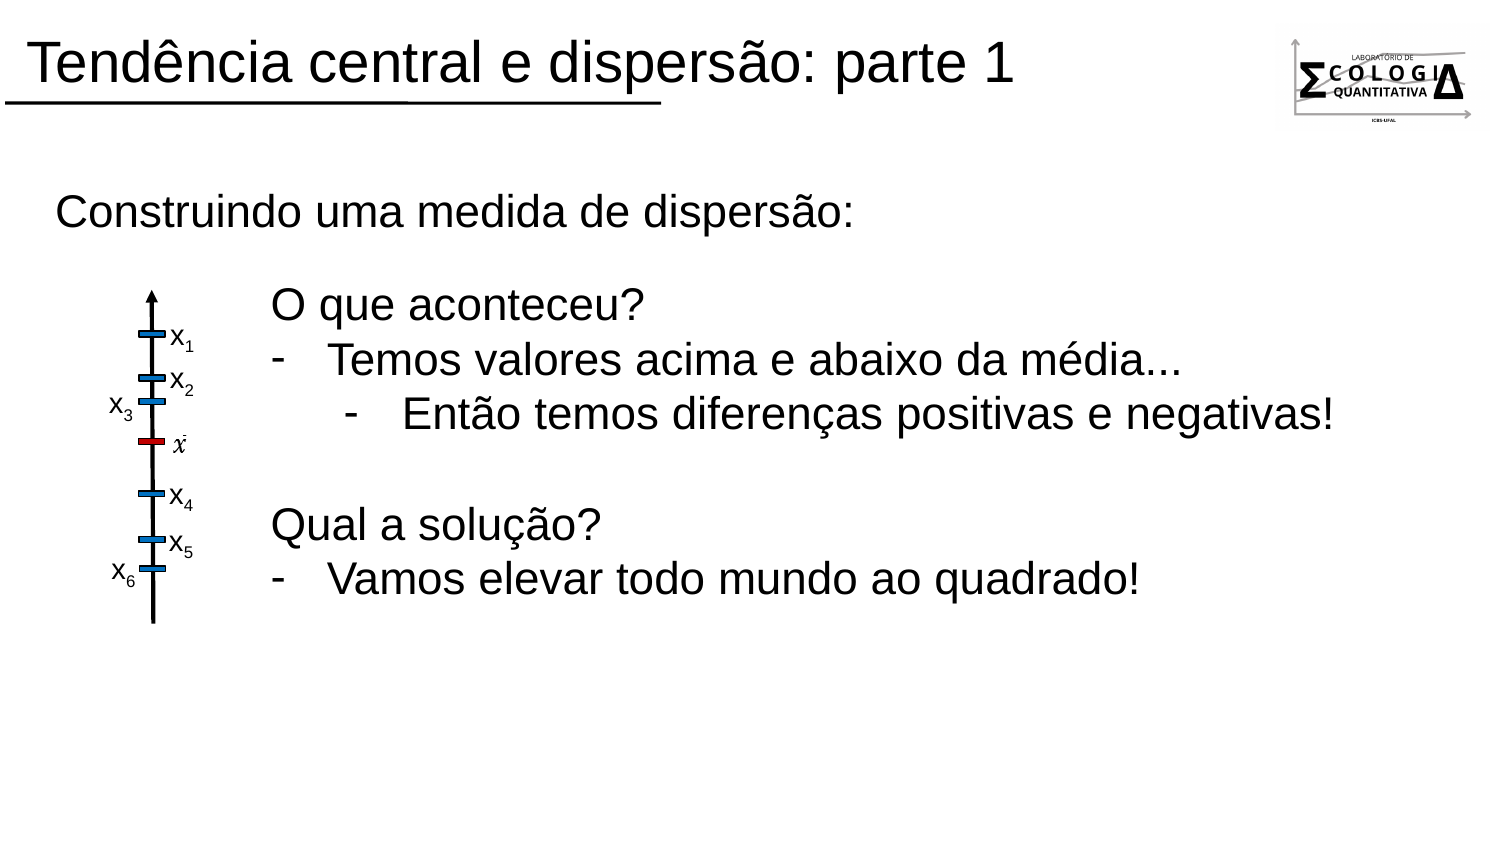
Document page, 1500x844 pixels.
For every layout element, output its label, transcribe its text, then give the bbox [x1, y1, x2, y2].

text_box x2 [154, 352, 212, 407]
text_box x3 [93, 377, 152, 432]
text_box Tendência central e dispersão: parte 1 [11, 9, 1210, 117]
text_box [139, 417, 212, 467]
text_box [139, 537, 153, 542]
text_box x5 [153, 514, 212, 570]
text_box x6 [96, 543, 154, 598]
text_box x4 [154, 467, 212, 514]
text_box [139, 491, 154, 497]
text_box O que aconteceu? Temos valores acima e abaixo da média... Então temos diferenças positivas e negativas! Qual a solução? Vamos elevar todo mundo ao quadrado! [255, 266, 1369, 612]
text_box Construindo uma medida de dispersão: [40, 174, 1290, 245]
picture [1275, 23, 1490, 131]
text_box [139, 375, 154, 381]
text_box [139, 331, 155, 337]
text_box x1 [155, 308, 213, 364]
